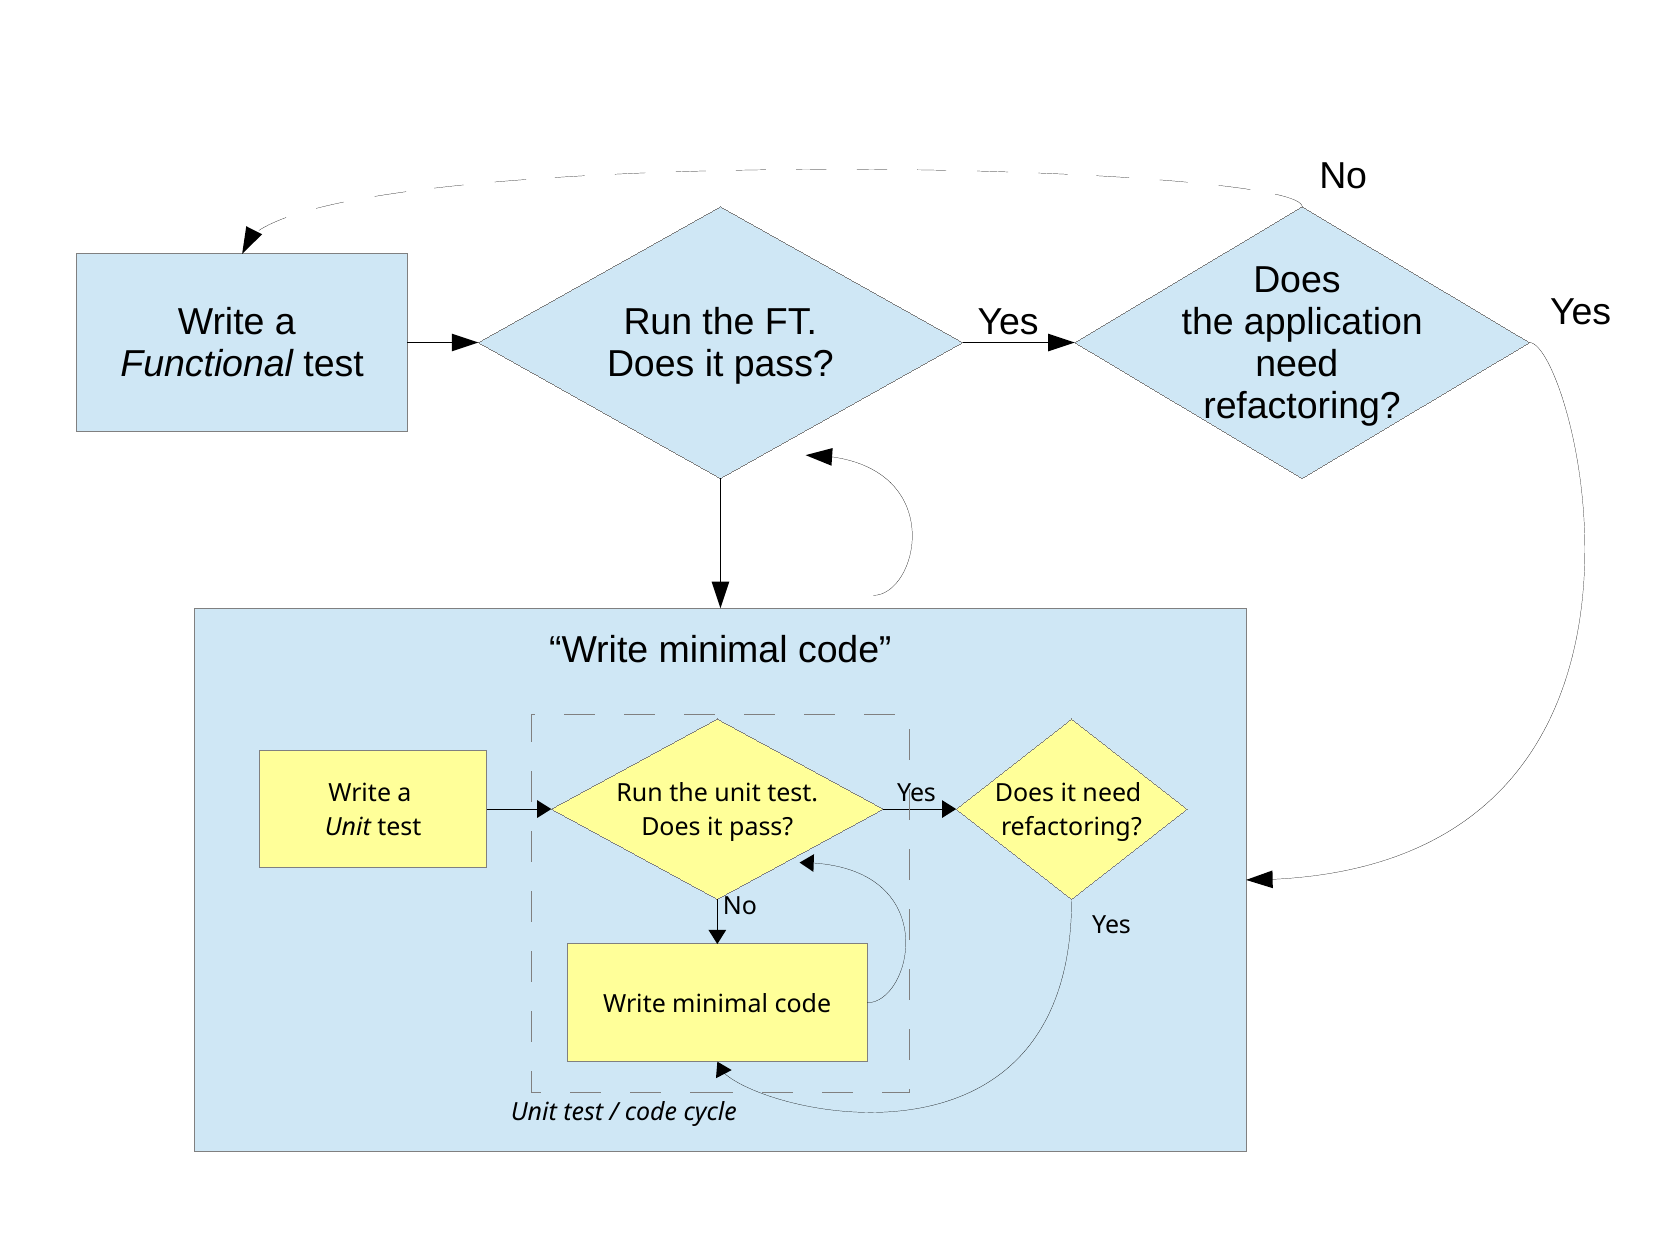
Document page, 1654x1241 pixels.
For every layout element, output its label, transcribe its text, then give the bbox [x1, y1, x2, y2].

text_box Write a Unit test [259, 750, 487, 868]
text_box Does it need refactoring? [956, 718, 1188, 899]
text_box No [1304, 147, 1383, 205]
text_box Unit test / code cycle [496, 1086, 851, 1127]
text_box Yes [1077, 899, 1168, 940]
text_box “Write minimal code” [194, 608, 1247, 1152]
text_box Run the unit test. Does it pass? [552, 718, 884, 900]
text_box Write minimal code [567, 943, 868, 1062]
text_box Run the FT. Does it pass? [479, 206, 962, 479]
text_box Write a Functional test [76, 253, 408, 432]
text_box Yes [1535, 283, 1627, 341]
text_box Does the application need refactoring? [1074, 206, 1529, 479]
